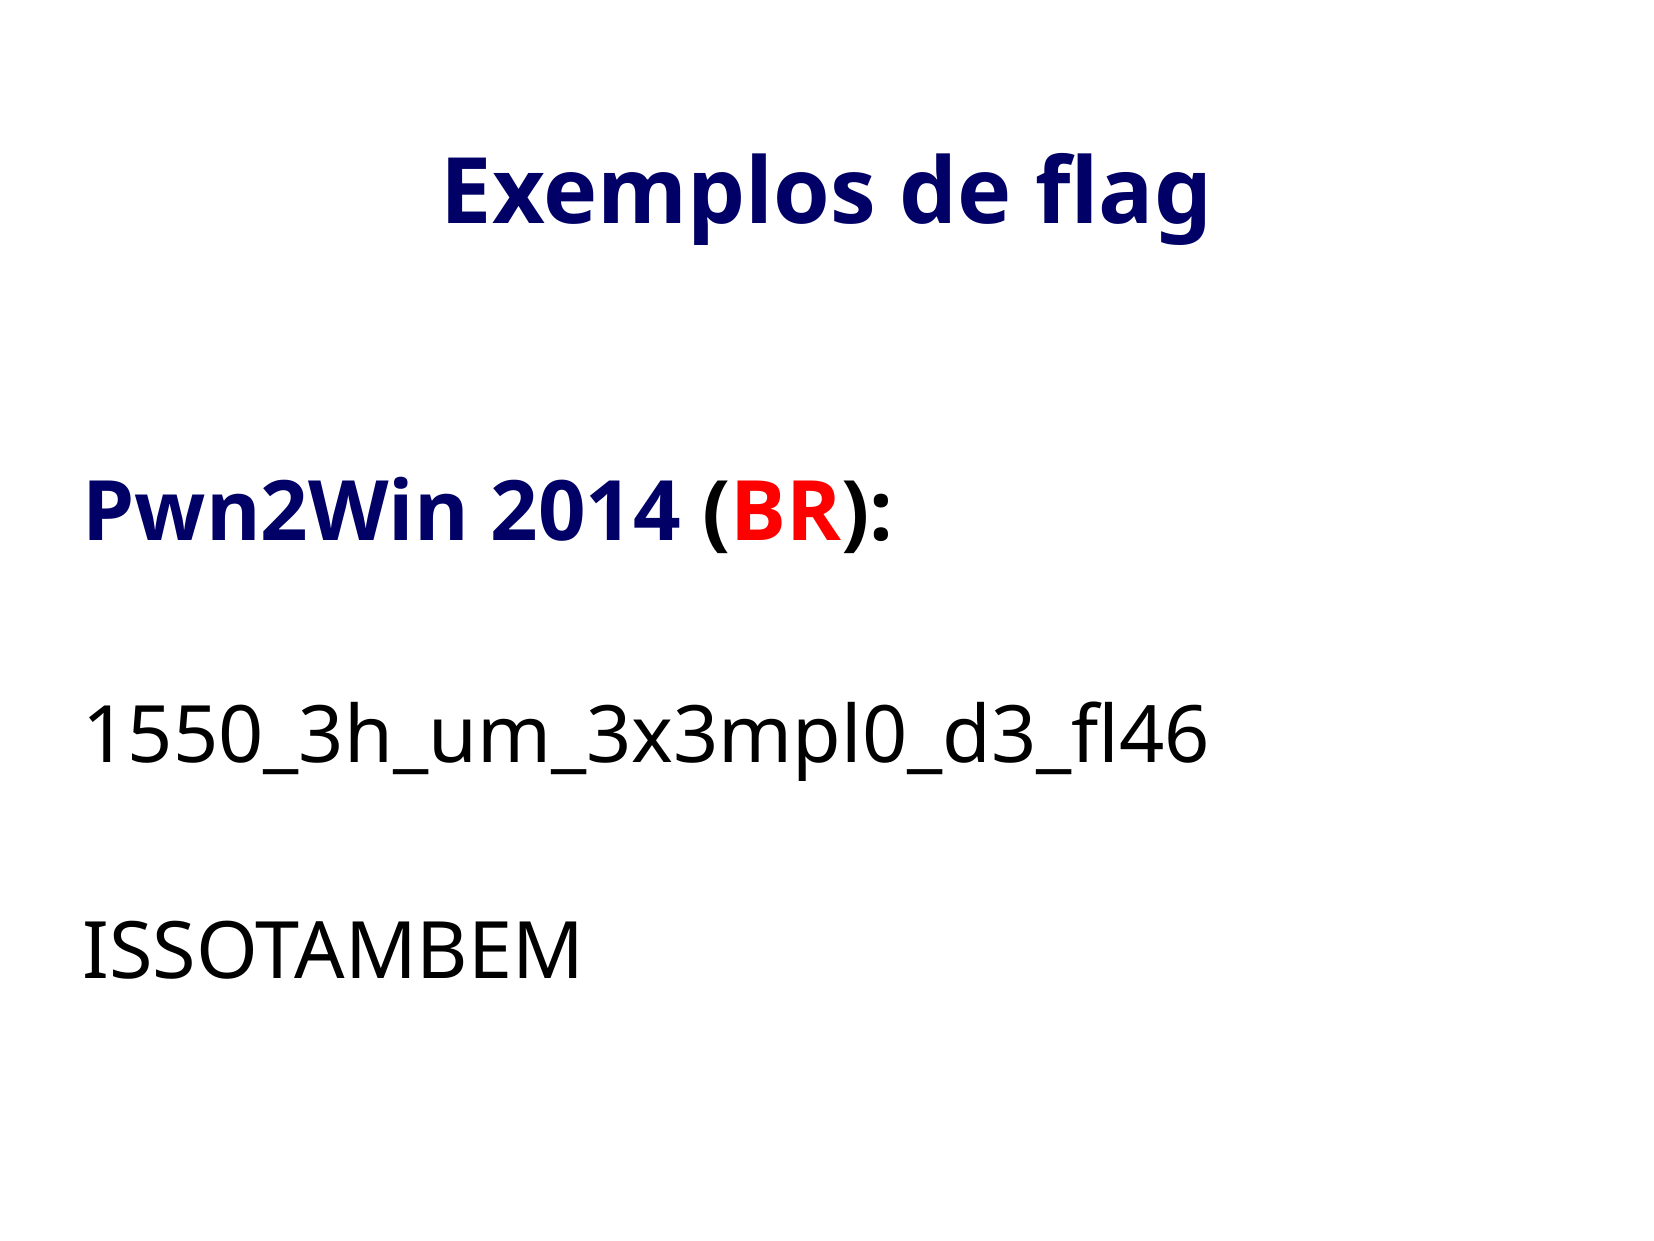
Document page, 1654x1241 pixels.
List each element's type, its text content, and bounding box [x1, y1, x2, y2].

title Exemplos de flag [82, 84, 1571, 292]
subtitle Pwn2Win 2014 (BR): 1550_3h_um_3x3mpl0_d3_fl46 ISSOTAMBEM [82, 367, 1571, 1087]
